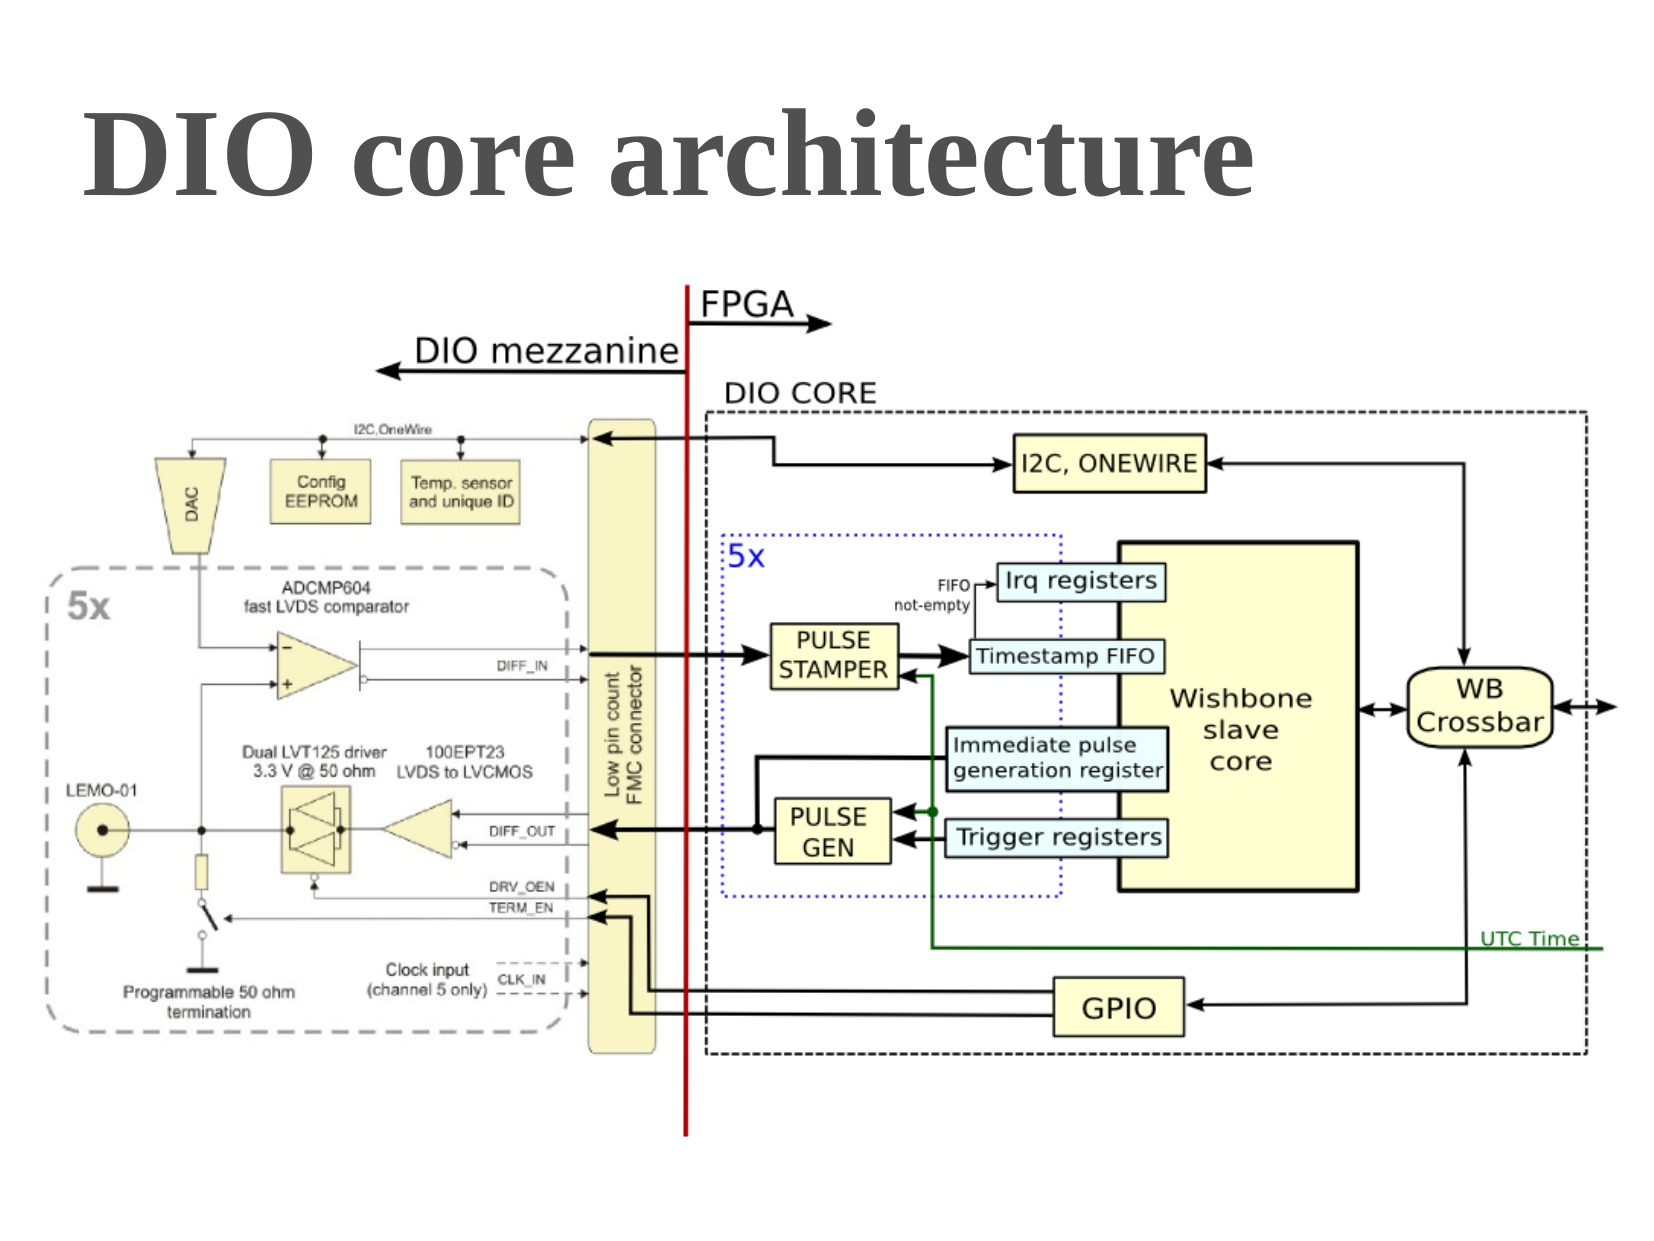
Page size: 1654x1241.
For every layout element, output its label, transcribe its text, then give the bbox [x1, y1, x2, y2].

picture [35, 263, 1619, 1146]
title DIO core architecture [82, 49, 1571, 257]
